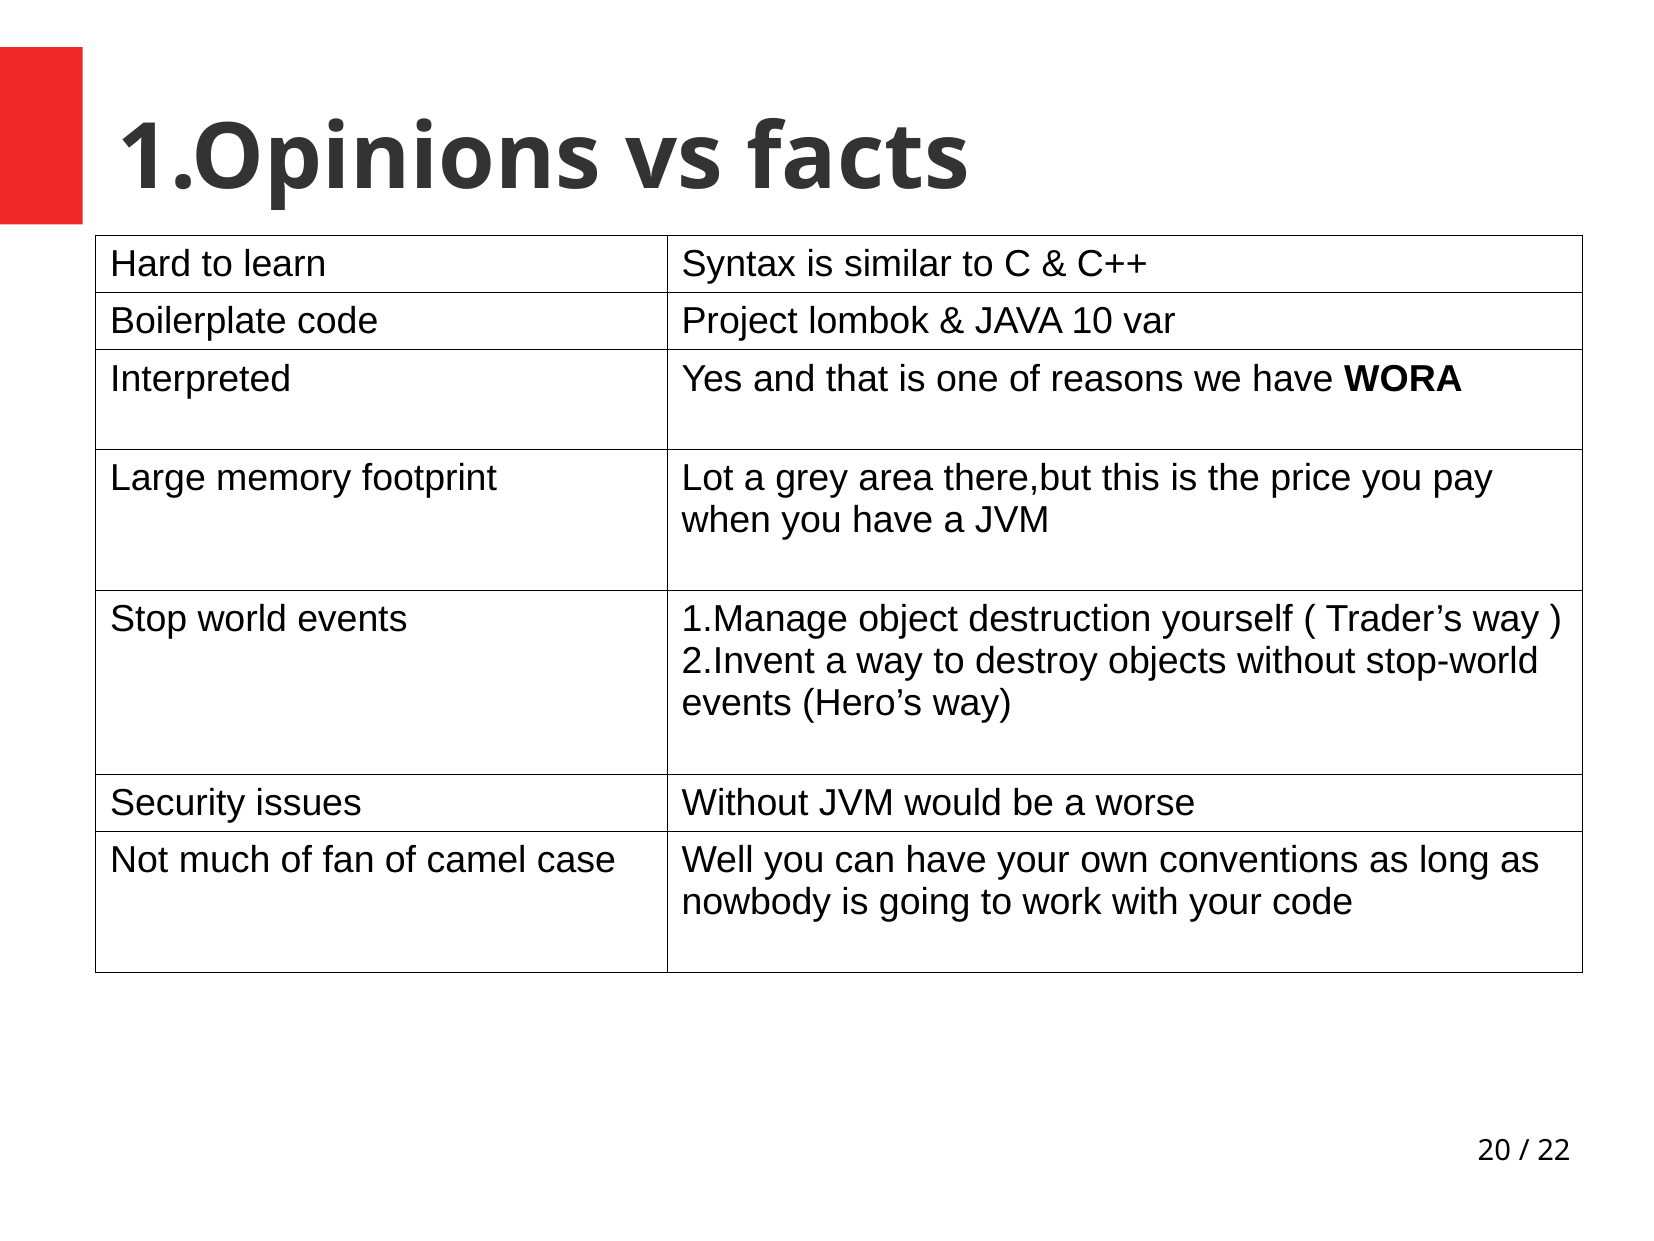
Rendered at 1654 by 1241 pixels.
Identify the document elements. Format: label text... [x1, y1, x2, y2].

table_cell Large memory footprint [96, 450, 667, 590]
table_cell Project lombok & JAVA 10 var [668, 293, 1582, 349]
table_cell Stop world events [96, 591, 667, 774]
title 1.Opinions vs facts [117, 49, 1571, 235]
table_cell Not much of fan of camel case [96, 832, 667, 972]
table_header Hard to learn [96, 236, 667, 292]
table_cell Well you can have your own conventions as long as nowbody is going to work with your code [668, 832, 1582, 972]
table_cell 1.Manage object destruction yourself ( Trader’s way ) 2.Invent a way to destroy objects without stop-world events (Hero’s way) [668, 591, 1582, 774]
table_cell Boilerplate code [96, 293, 667, 349]
table_header Syntax is similar to C & C++ [668, 236, 1582, 292]
table_cell Security issues [96, 775, 667, 831]
table_cell Without JVM would be a worse [668, 775, 1582, 831]
table_cell Yes and that is one of reasons we have WORA [668, 350, 1582, 449]
table_cell Interpreted [96, 350, 667, 449]
table_cell Lot a grey area there,but this is the price you pay when you have a JVM [668, 450, 1582, 590]
